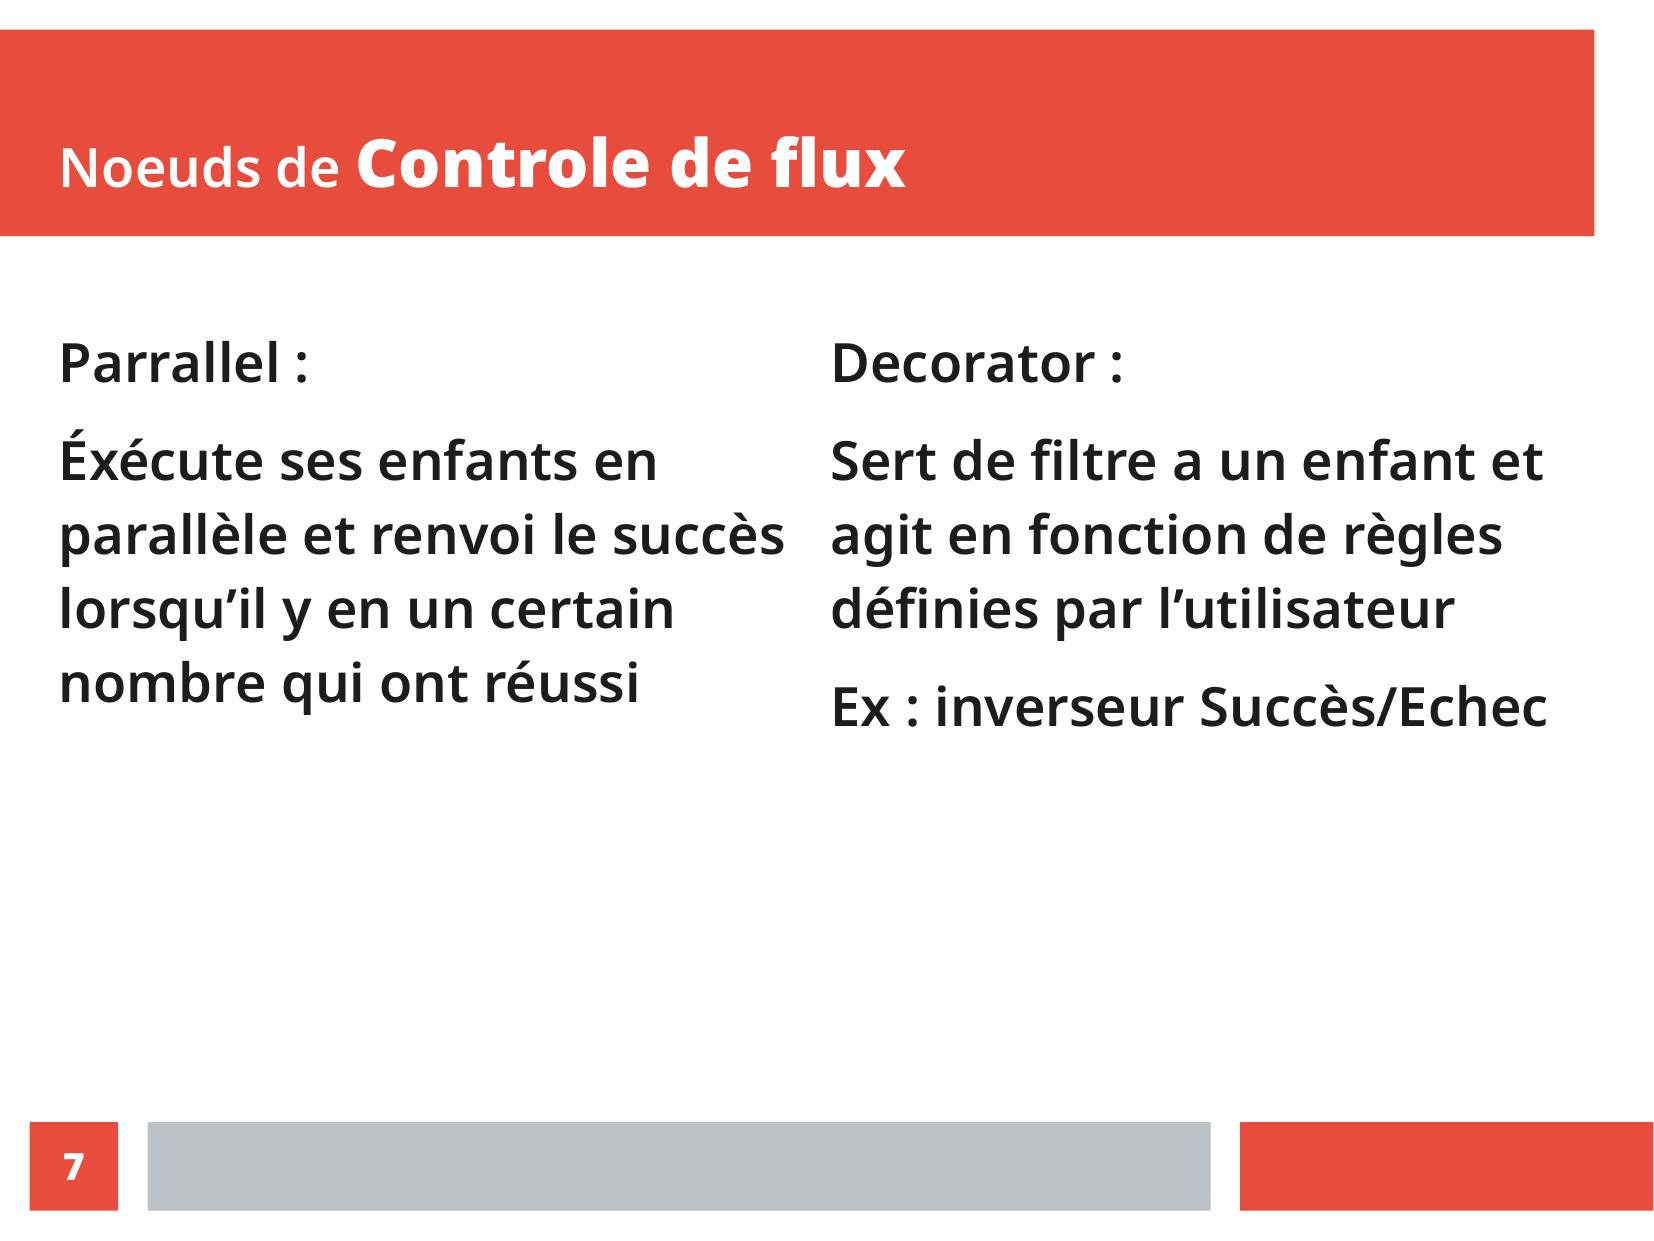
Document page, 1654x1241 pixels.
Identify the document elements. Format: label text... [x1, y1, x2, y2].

list Parrallel : Éxécute ses enfants en parallèle et renvoi le succès lorsqu’il y en un certain nombre qui ont réussi [59, 324, 794, 1093]
title Noeuds de Controle de flux [59, 59, 1595, 207]
list Decorator : Sert de filtre a un enfant et agit en fonction de règles définies par l’utilisateur Ex : inverseur Succès/Echec [830, 324, 1566, 1093]
